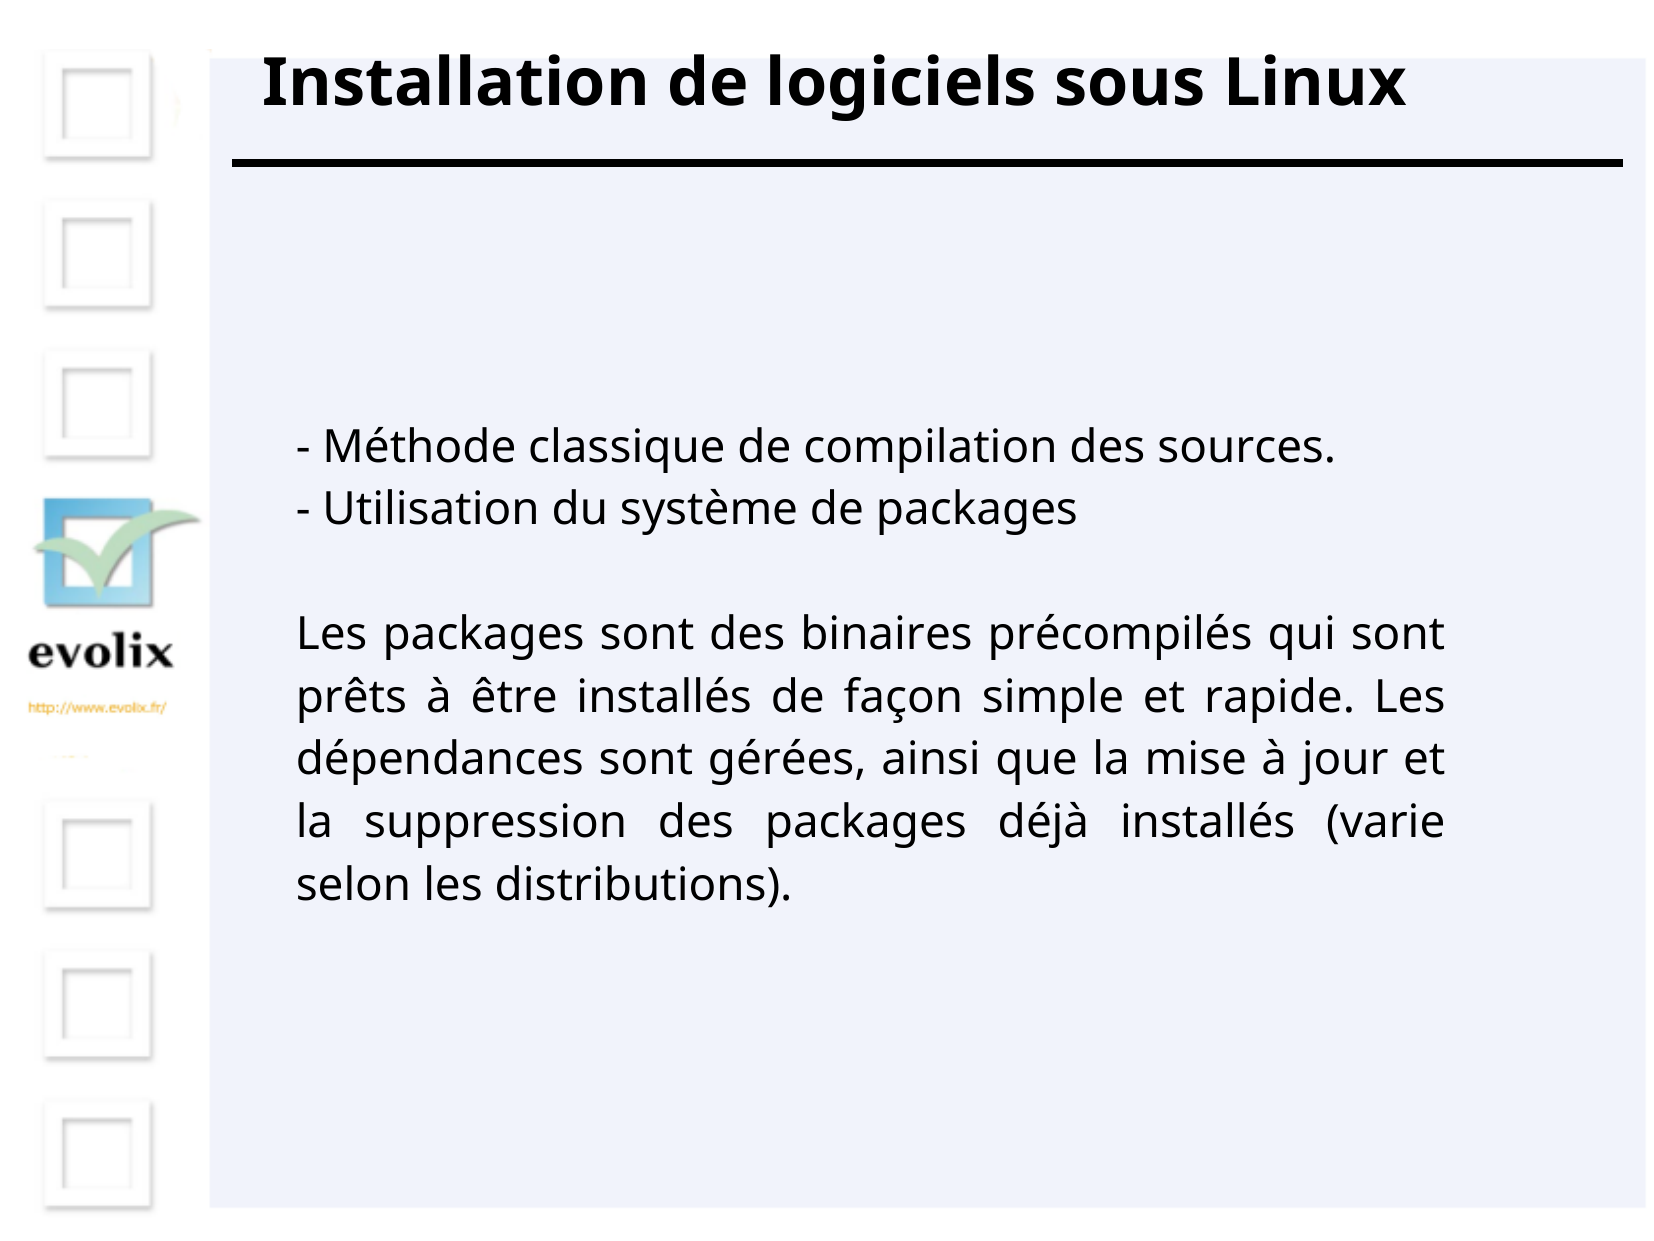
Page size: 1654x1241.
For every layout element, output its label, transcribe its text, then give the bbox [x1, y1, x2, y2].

picture [0, 49, 1654, 1218]
subtitle - Méthode classique de compilation des sources. - Utilisation du système de packages Les packages sont des binaires précompilés qui sont prêts à être installés de façon simple et rapide. Les dépendances sont gérées, ainsi que la mise à jour et la suppression des packages déjà installés (varie selon les distributions). [220, 277, 1447, 1112]
title Installation de logiciels sous Linux [32, 21, 1638, 138]
